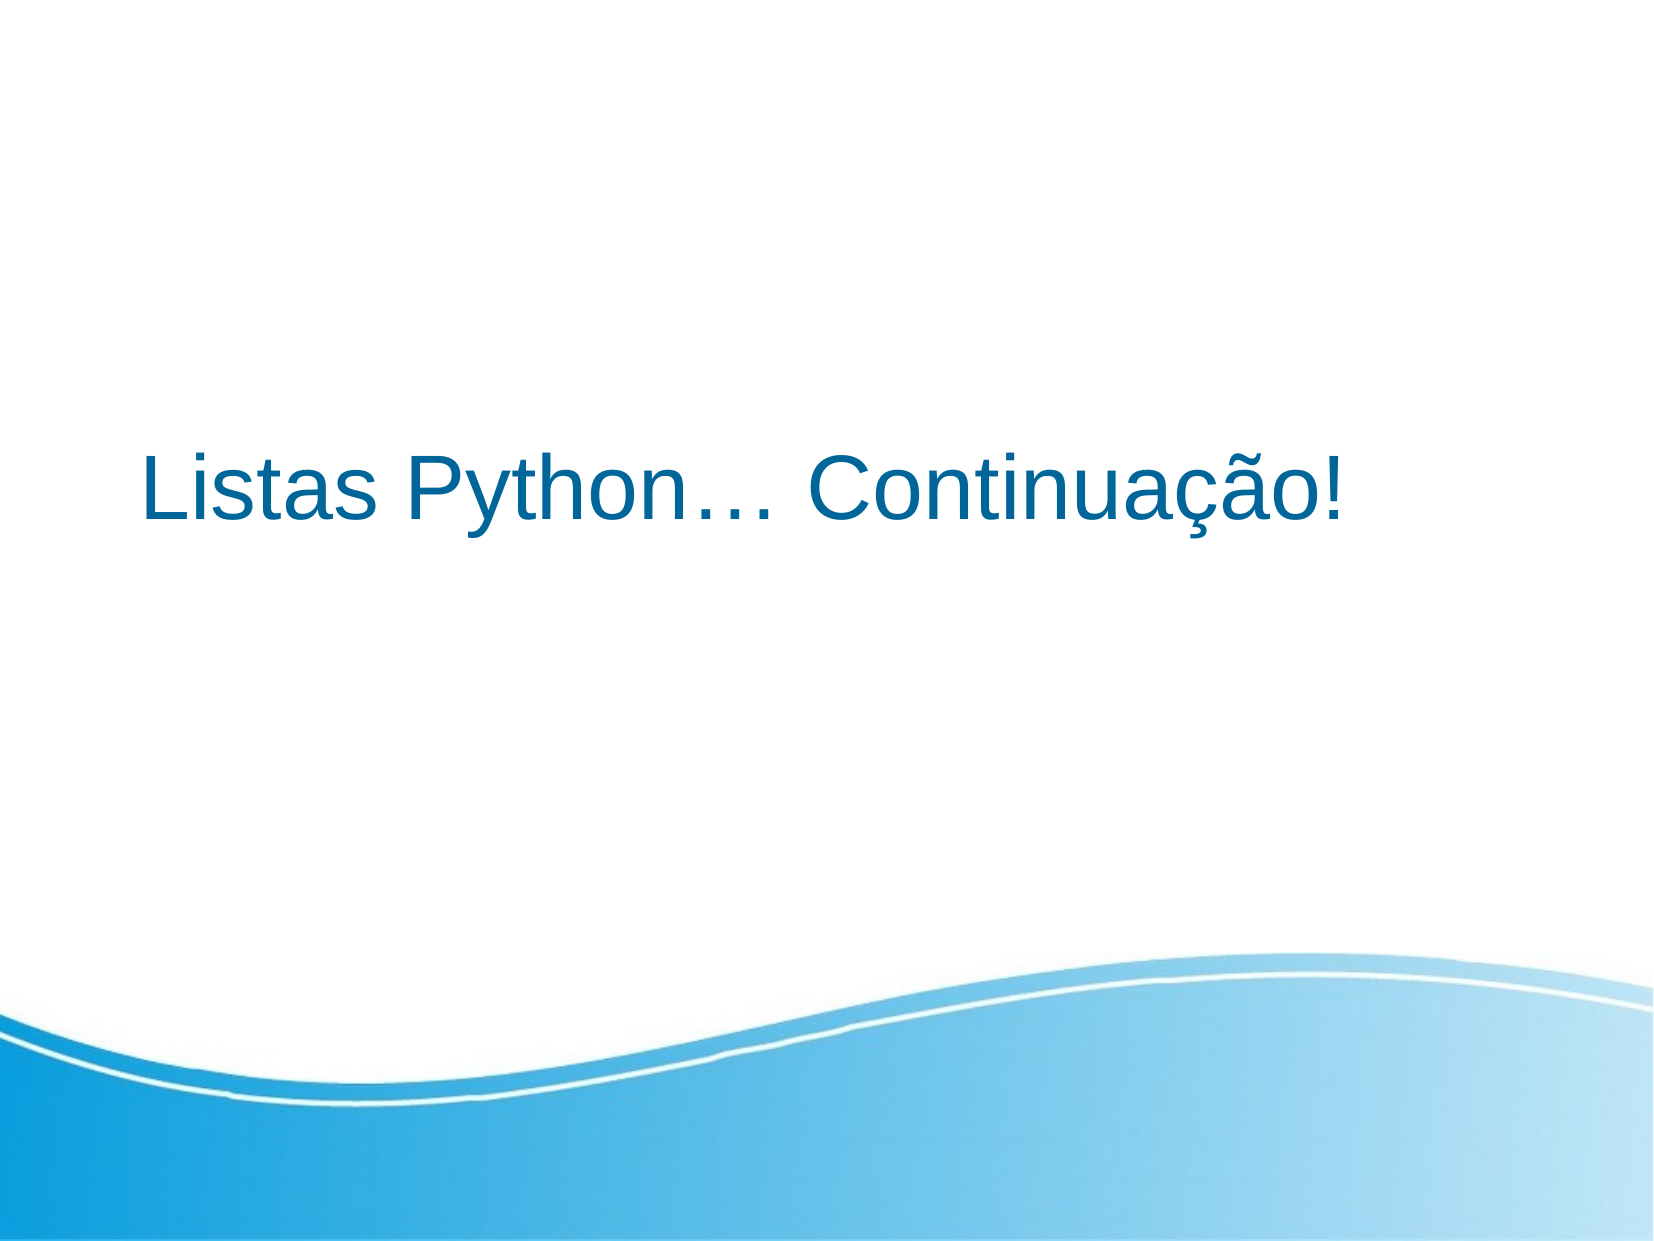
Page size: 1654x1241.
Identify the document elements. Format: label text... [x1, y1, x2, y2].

title Listas Python… Continuação! [0, 384, 1489, 592]
picture [0, 952, 1654, 1241]
